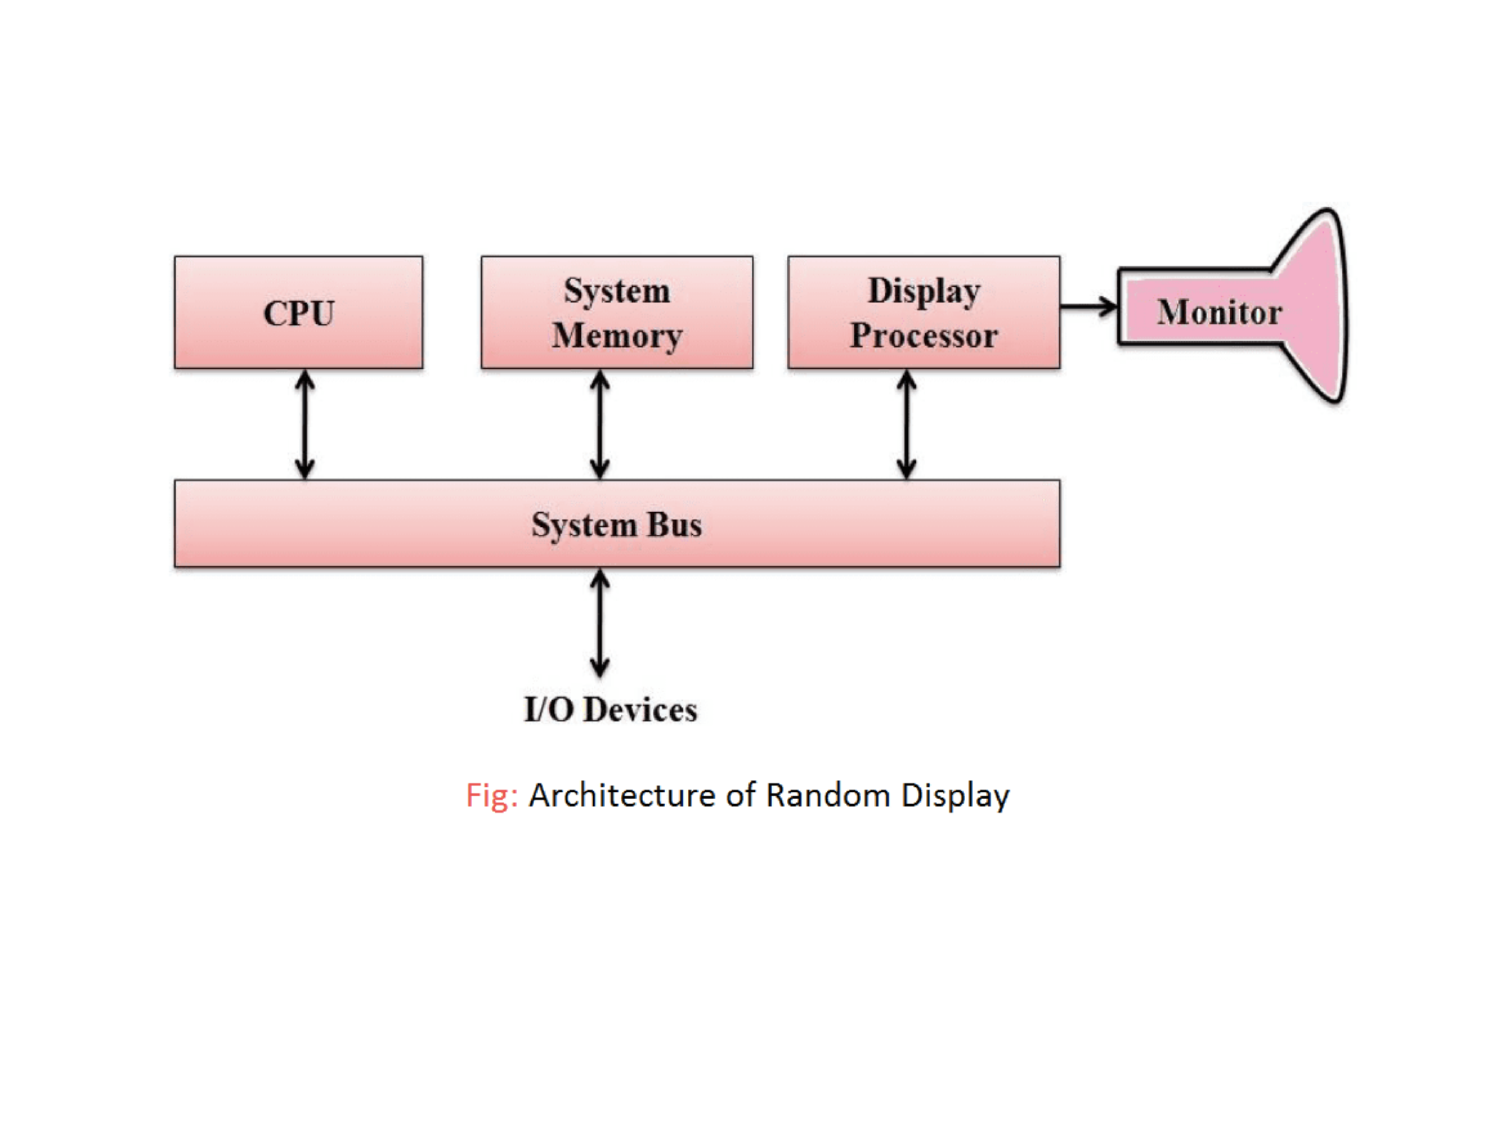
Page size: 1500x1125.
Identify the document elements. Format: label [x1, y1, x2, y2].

picture [115, 196, 1388, 826]
